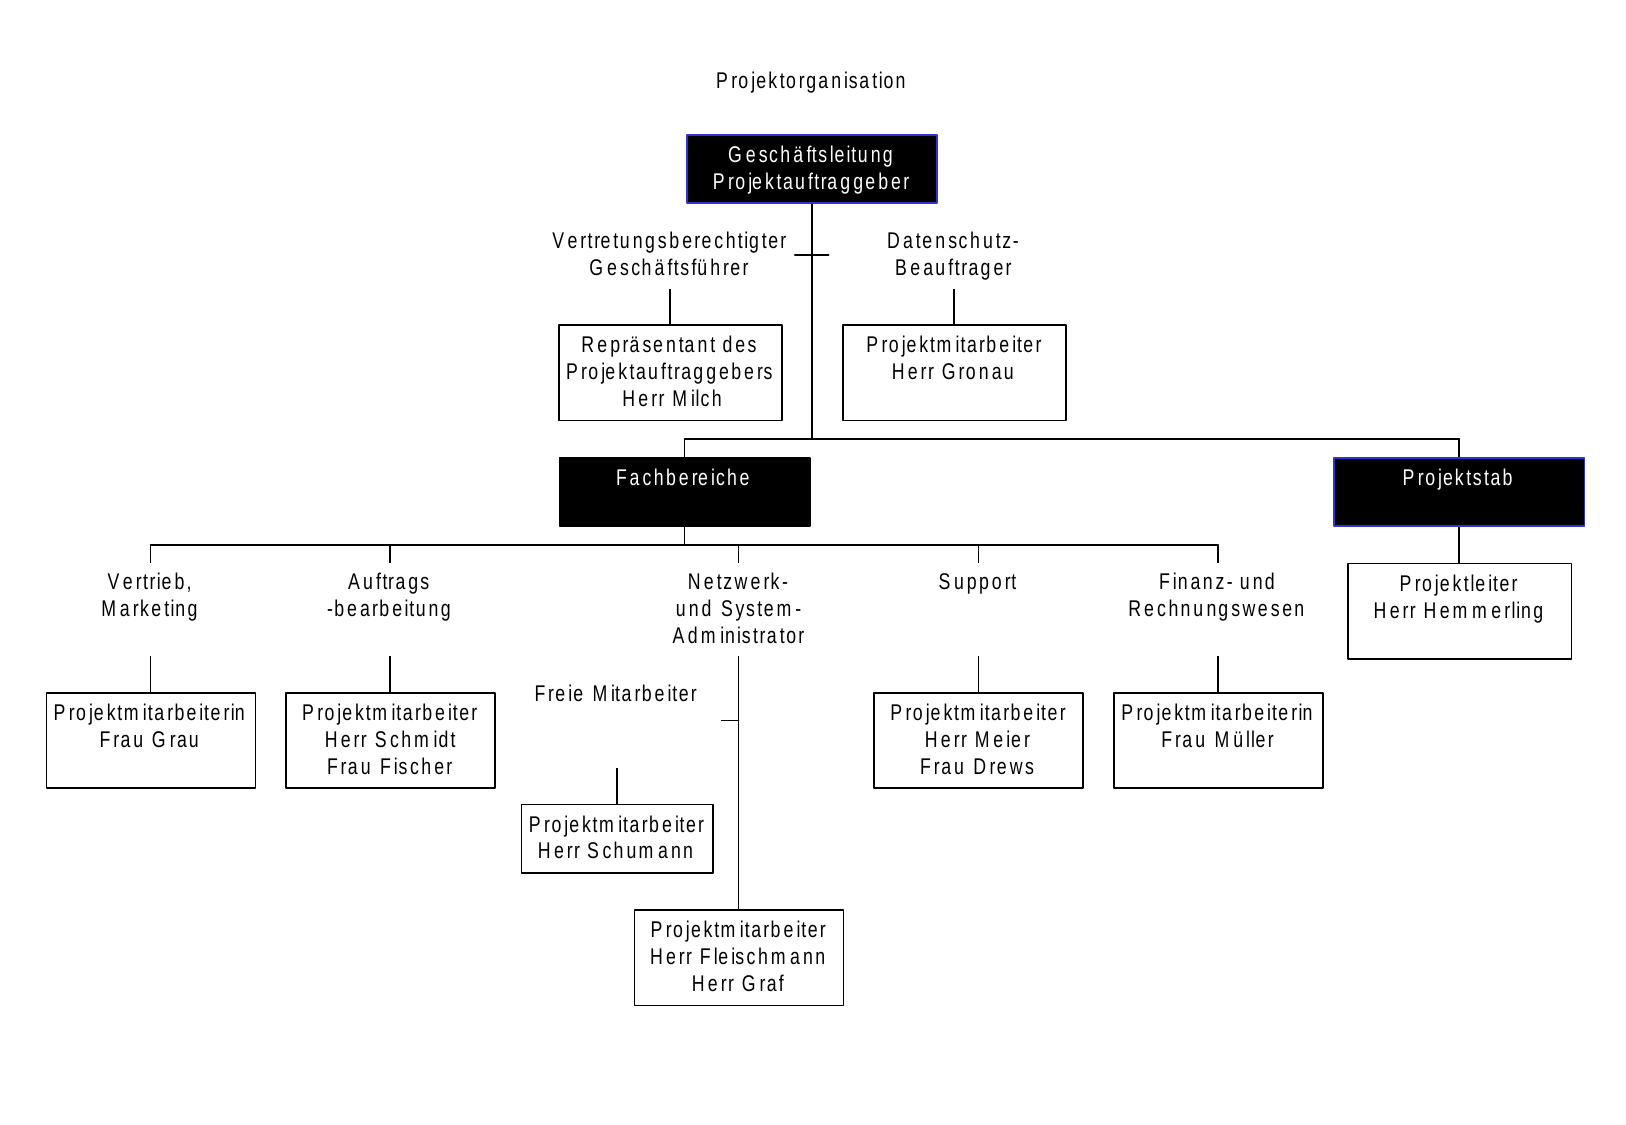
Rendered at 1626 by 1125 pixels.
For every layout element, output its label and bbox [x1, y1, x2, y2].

chart [37, 62, 1588, 1009]
